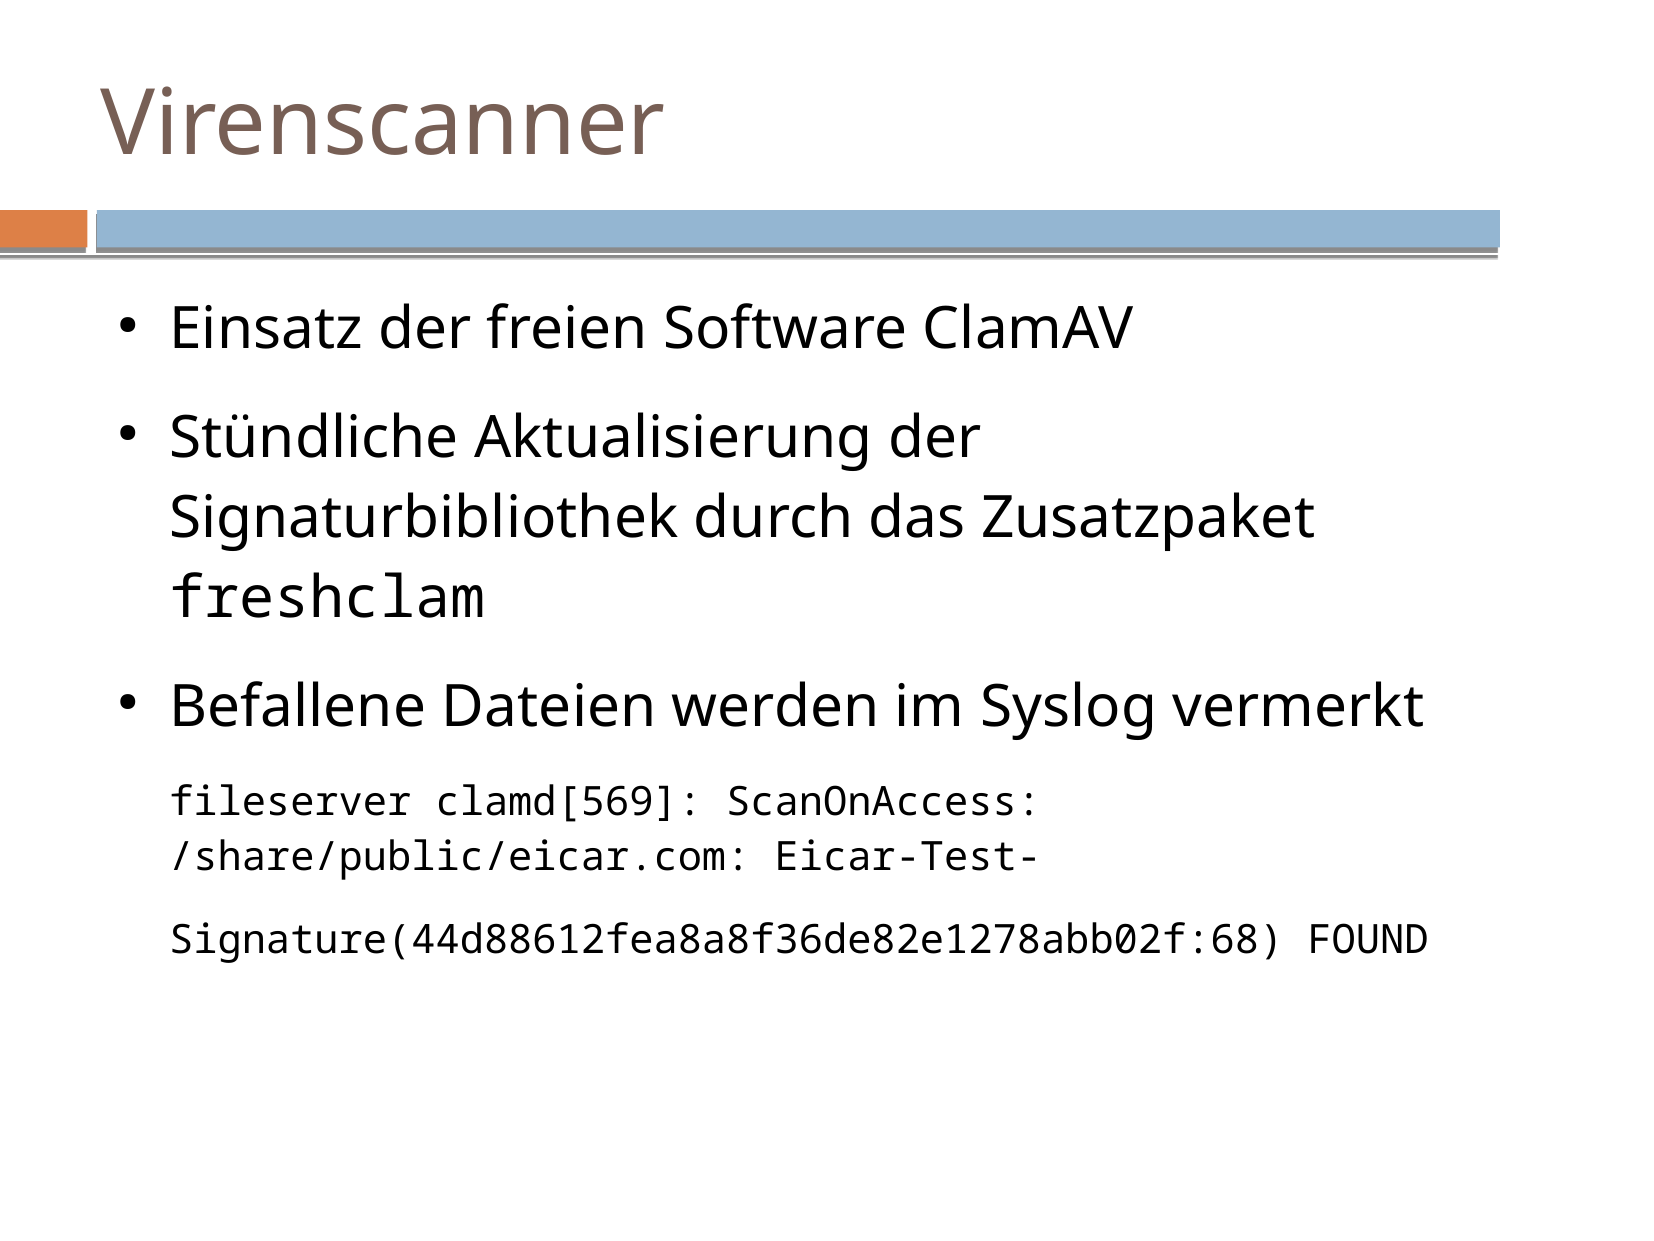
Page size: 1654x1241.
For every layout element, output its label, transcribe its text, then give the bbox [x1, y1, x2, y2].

list Einsatz der freien Software ClamAV Stündliche Aktualisierung der Signaturbibliothek durch das Zusatzpaket freshclam Befallene Dateien werden im Syslog vermerkt fileserver clamd[569]: ScanOnAccess: /share/public/eicar.com: Eicar-Test- Signature(44d88612fea8a8f36de82e1278abb02f:68) FOUND [100, 286, 1438, 1024]
title Virenscanner [100, 11, 1607, 226]
